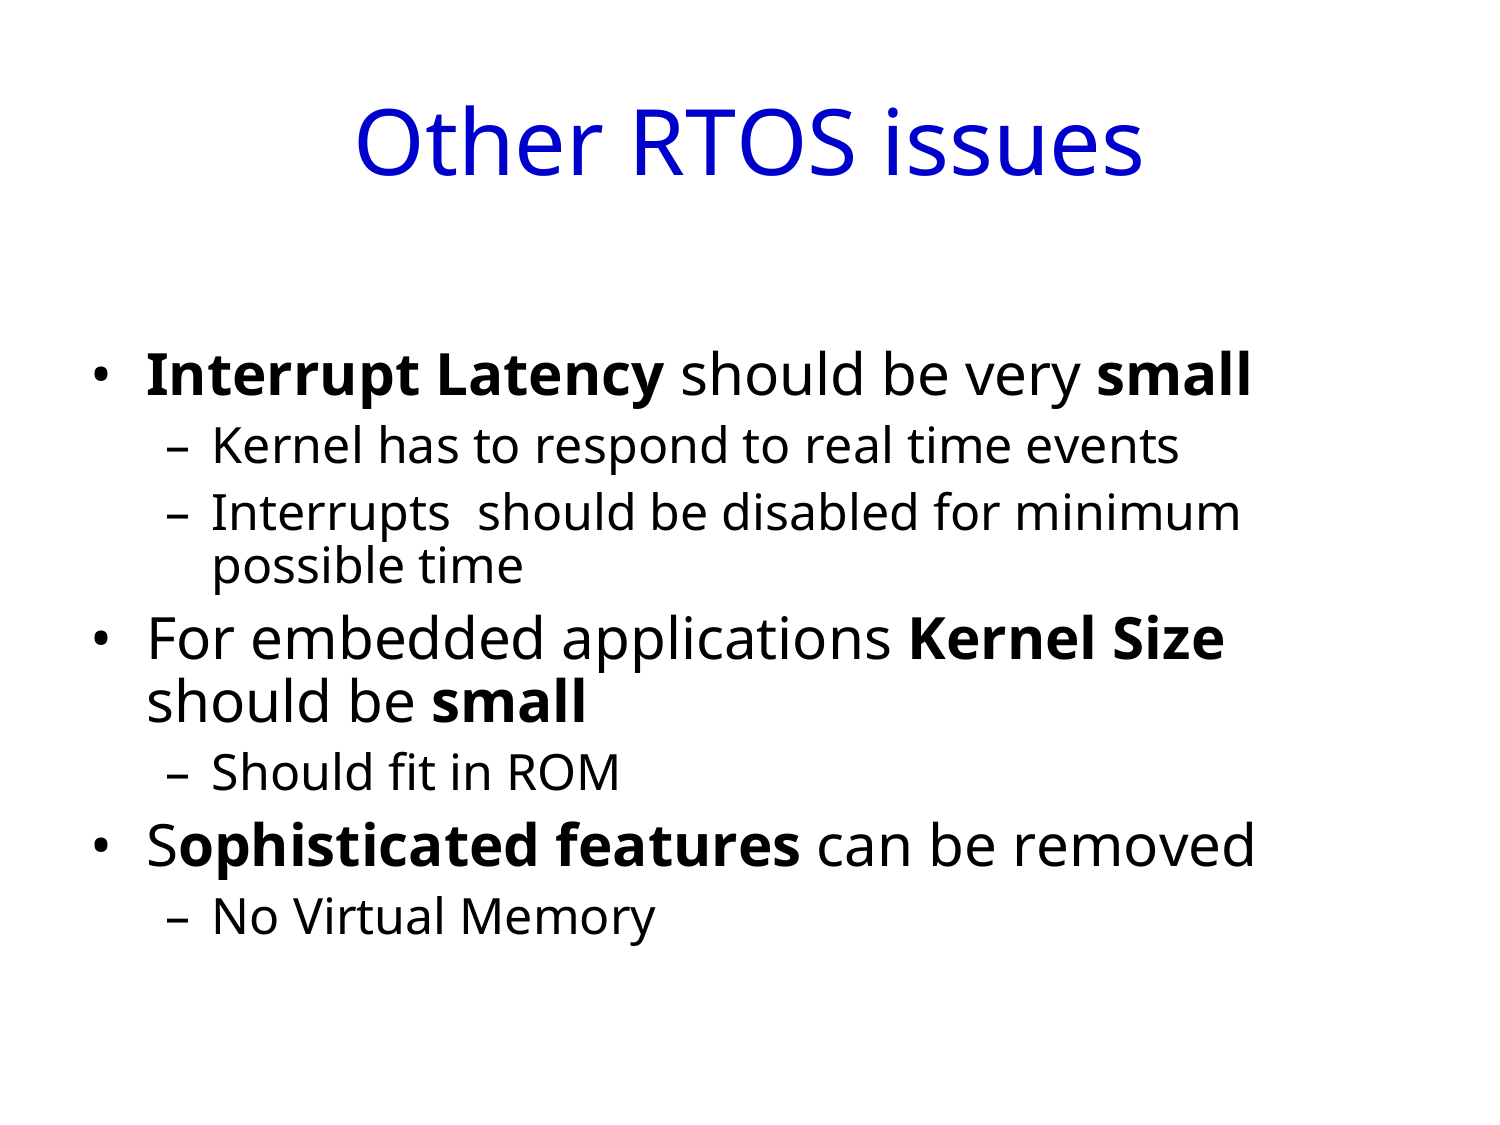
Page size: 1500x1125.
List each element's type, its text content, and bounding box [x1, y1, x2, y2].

list Interrupt Latency should be very small Kernel has to respond to real time events Interrupts should be disabled for minimum possible time For embedded applications Kernel Size should be small Should fit in ROM Sophisticated features can be removed No Virtual Memory [75, 337, 1426, 1081]
title Other RTOS issues [75, 45, 1426, 233]
